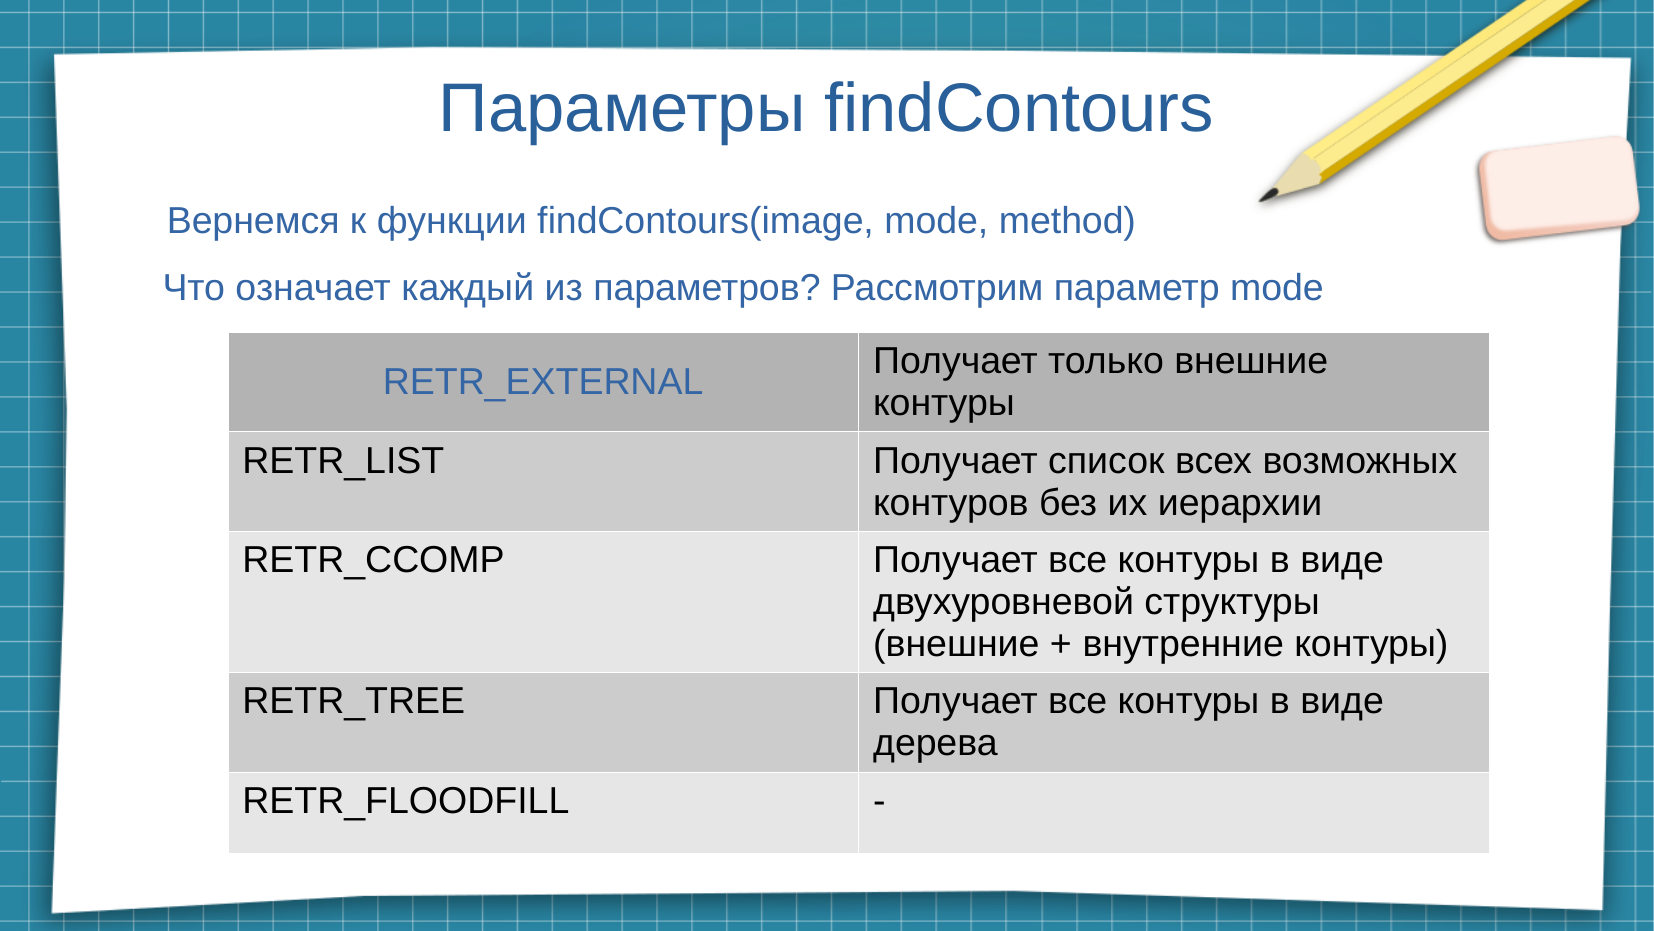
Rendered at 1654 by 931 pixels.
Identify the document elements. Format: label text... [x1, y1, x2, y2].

table_cell Получает список всех возможных контуров без их иерархии [859, 432, 1489, 531]
table_cell RETR_LIST [229, 432, 858, 531]
text_box Что означает каждый из параметров? Рассмотрим параметр mode [147, 238, 1341, 317]
picture [0, 0, 1654, 931]
table_header RETR_EXTERNAL [229, 333, 858, 431]
text_box Вернемся к функции findContours(image, mode, method) [152, 171, 1153, 238]
table_cell Получает все контуры в виде двухуровневой структуры (внешние + внутренние контуры) [859, 532, 1489, 672]
table_cell RETR_FLOODFILL [229, 773, 858, 853]
title Параметры findContours [82, 29, 1571, 185]
table_header Получает только внешние контуры [859, 333, 1489, 431]
table_cell RETR_TREE [229, 673, 858, 772]
table_cell RETR_CCOMP [229, 532, 858, 672]
table_cell - [859, 773, 1489, 853]
table_cell Получает все контуры в виде дерева [859, 673, 1489, 772]
